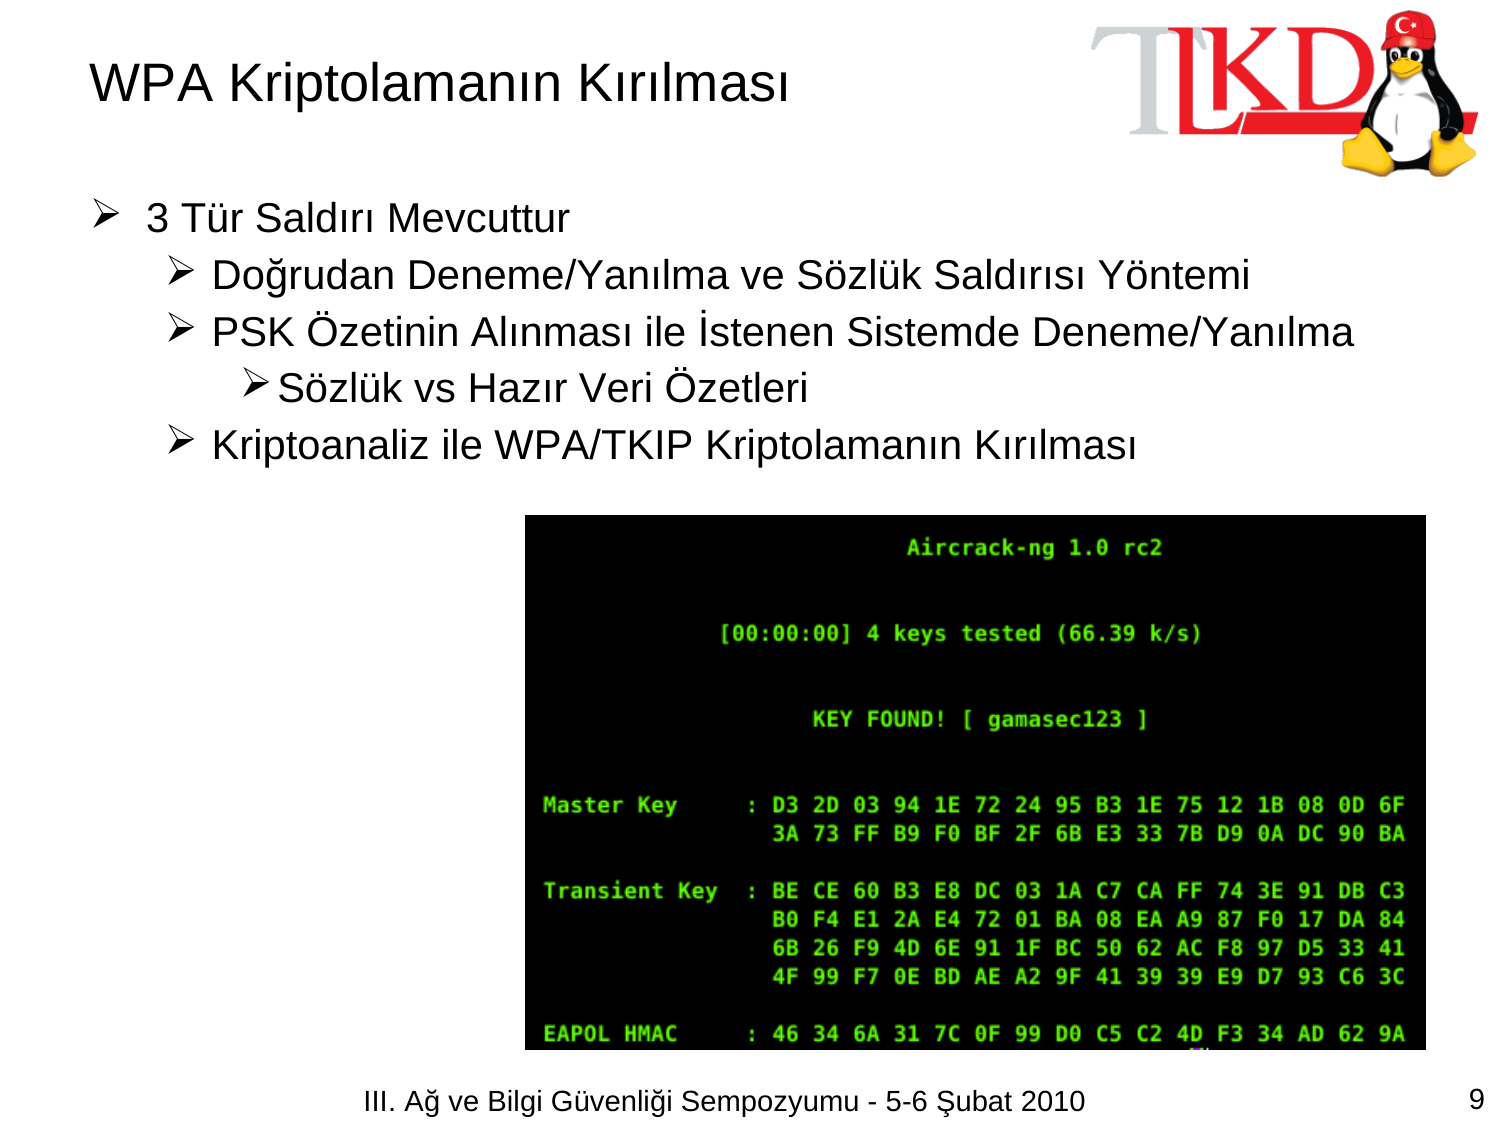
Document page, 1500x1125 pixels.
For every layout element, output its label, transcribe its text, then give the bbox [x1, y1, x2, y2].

list 3 Tür Saldırı Mevcuttur Doğrudan Deneme/Yanılma ve Sözlük Saldırısı Yöntemi PSK Özetinin Alınması ile İstenen Sistemde Deneme/Yanılma Sözlük vs Hazır Veri Özetleri Kriptoanaliz ile WPA/TKIP Kriptolamanın Kırılması [75, 187, 1426, 1051]
picture [525, 515, 1426, 1051]
title WPA Kriptolamanın Kırılması [75, 45, 1070, 151]
picture [1087, 0, 1491, 188]
